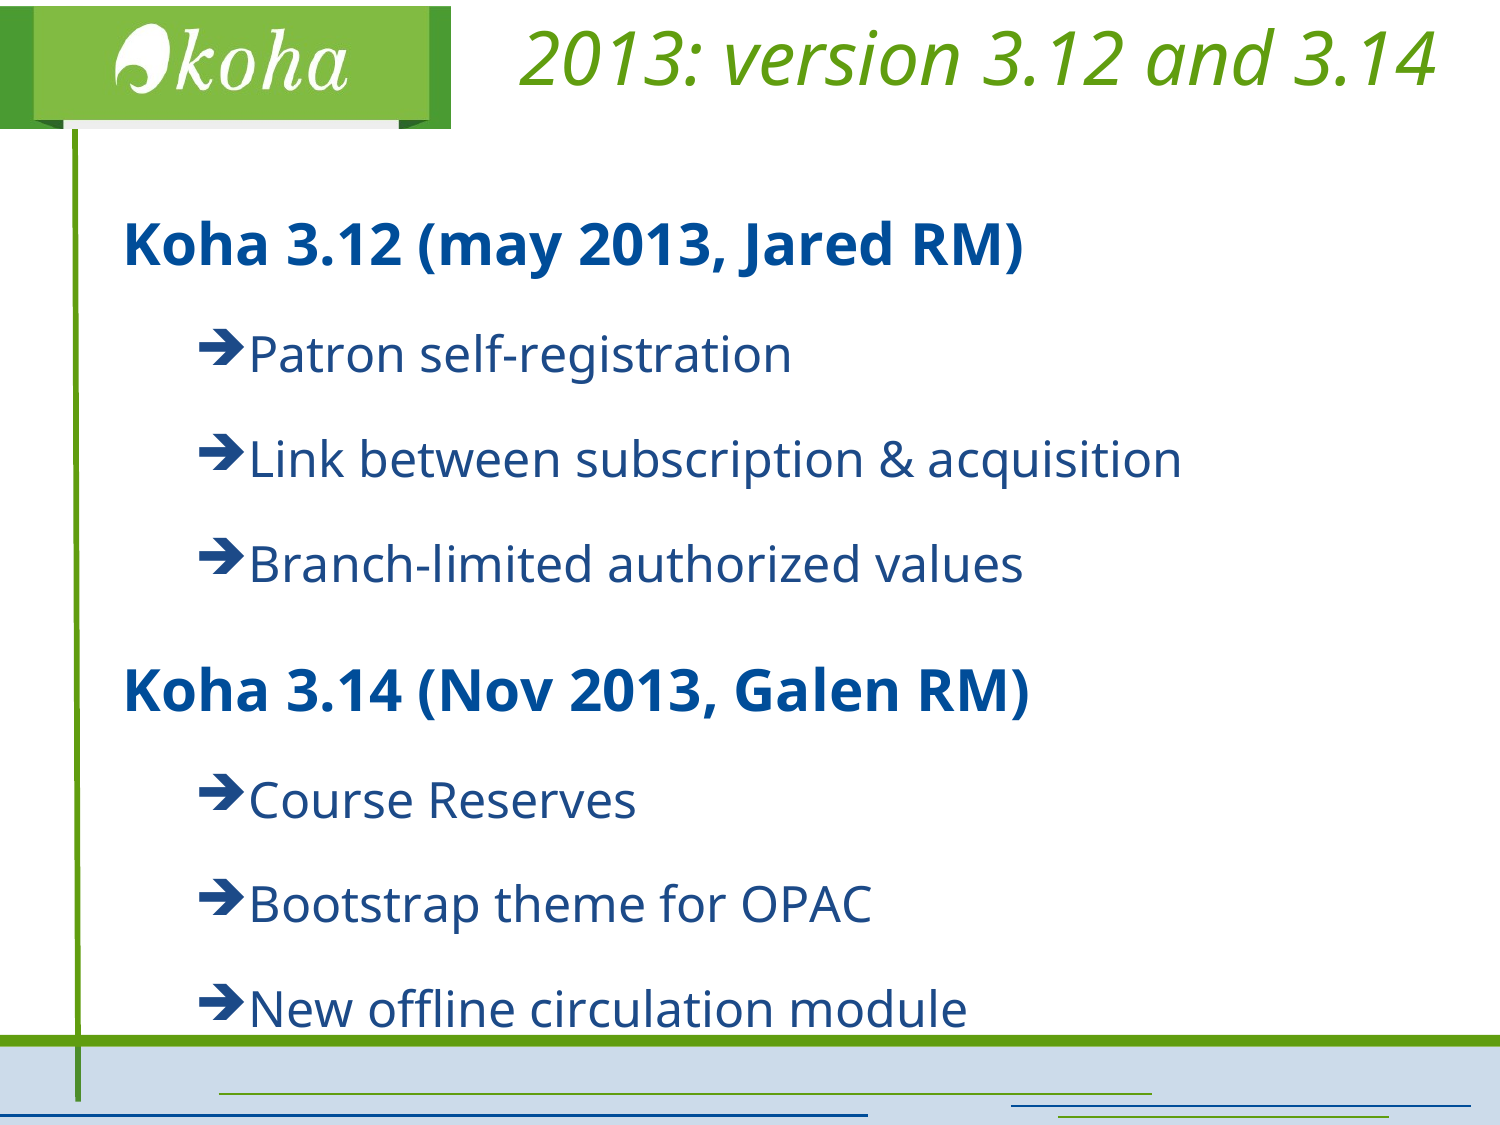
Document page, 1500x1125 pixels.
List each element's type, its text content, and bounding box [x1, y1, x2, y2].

list Koha 3.12 (may 2013, Jared RM) Patron self-registration Link between subscription & acquisition Branch-limited authorized values Koha 3.14 (Nov 2013, Galen RM) Course Reserves Bootstrap theme for OPAC New offline circulation module [118, 187, 1463, 971]
picture [0, 0, 451, 129]
title 2013: version 3.12 and 3.14 [450, 0, 1500, 113]
